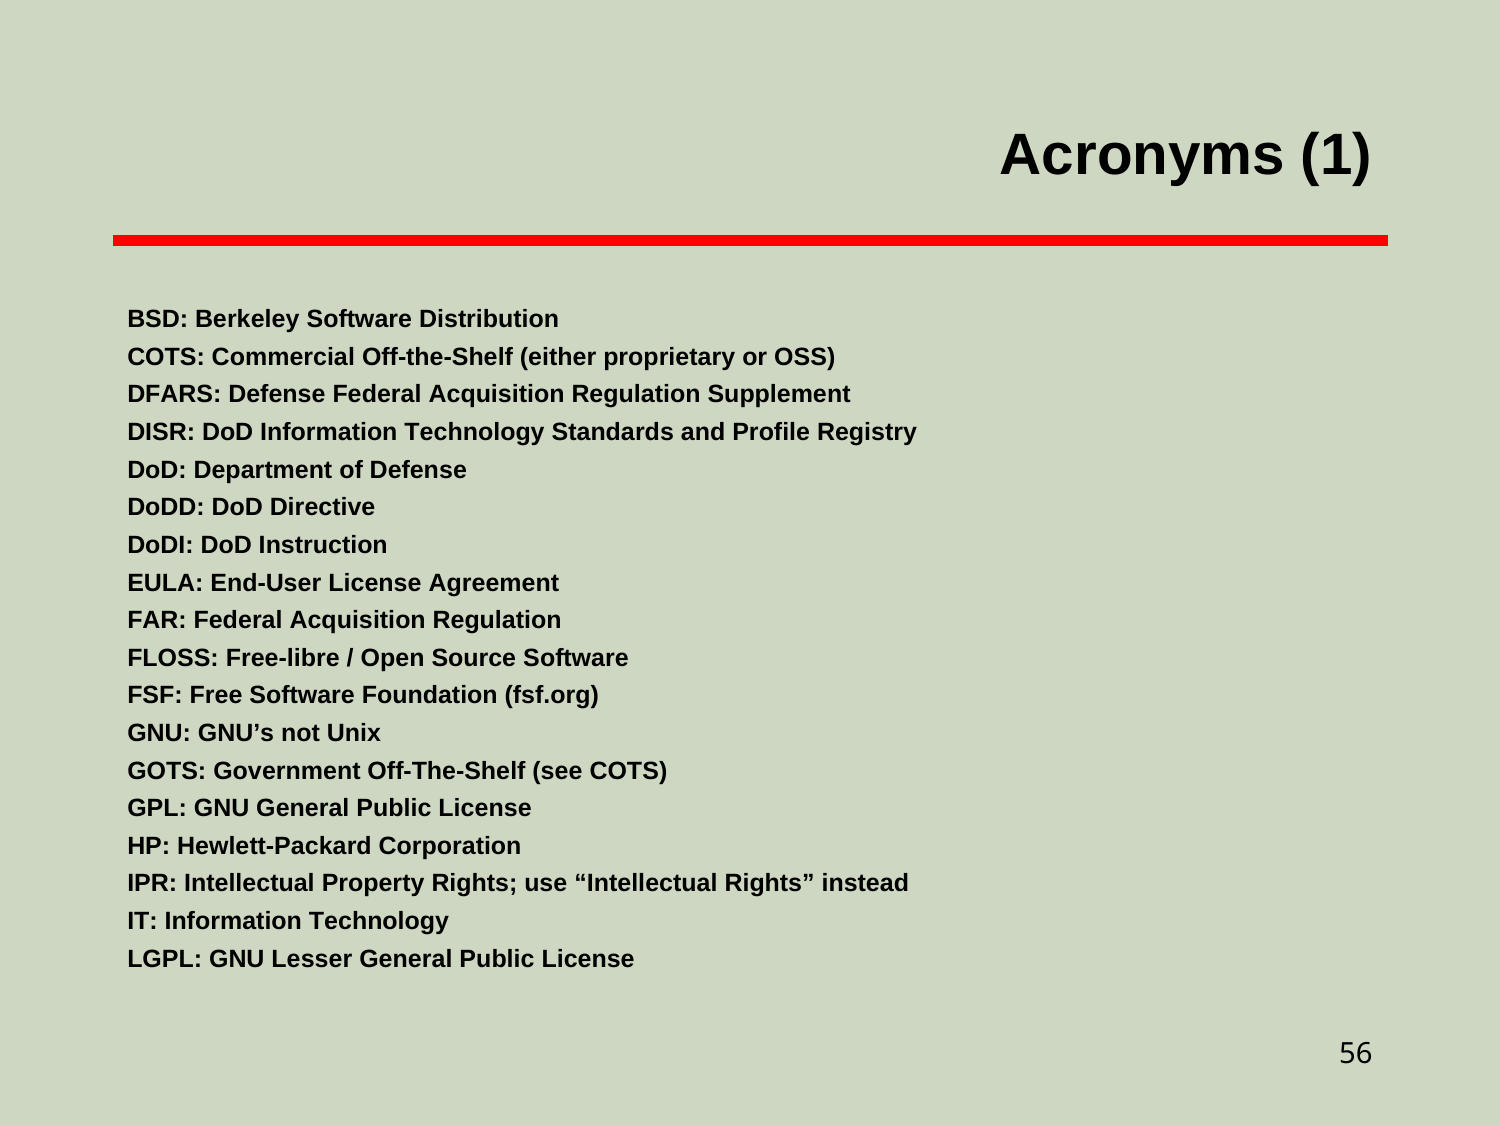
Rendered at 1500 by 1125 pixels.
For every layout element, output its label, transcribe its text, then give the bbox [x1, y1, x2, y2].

list BSD: Berkeley Software Distribution COTS: Commercial Off-the-Shelf (either proprietary or OSS) DFARS: Defense Federal Acquisition Regulation Supplement DISR: DoD Information Technology Standards and Profile Registry DoD: Department of Defense DoDD: DoD Directive DoDI: DoD Instruction EULA: End-User License Agreement FAR: Federal Acquisition Regulation FLOSS: Free-libre / Open Source Software FSF: Free Software Foundation (fsf.org) GNU: GNU’s not Unix GOTS: Government Off-The-Shelf (see COTS) GPL: GNU General Public License HP: Hewlett-Packard Corporation IPR: Intellectual Property Rights; use “Intellectual Rights” instead IT: Information Technology LGPL: GNU Lesser General Public License [112, 299, 1388, 1000]
title Acronyms (1) [337, 85, 1388, 224]
